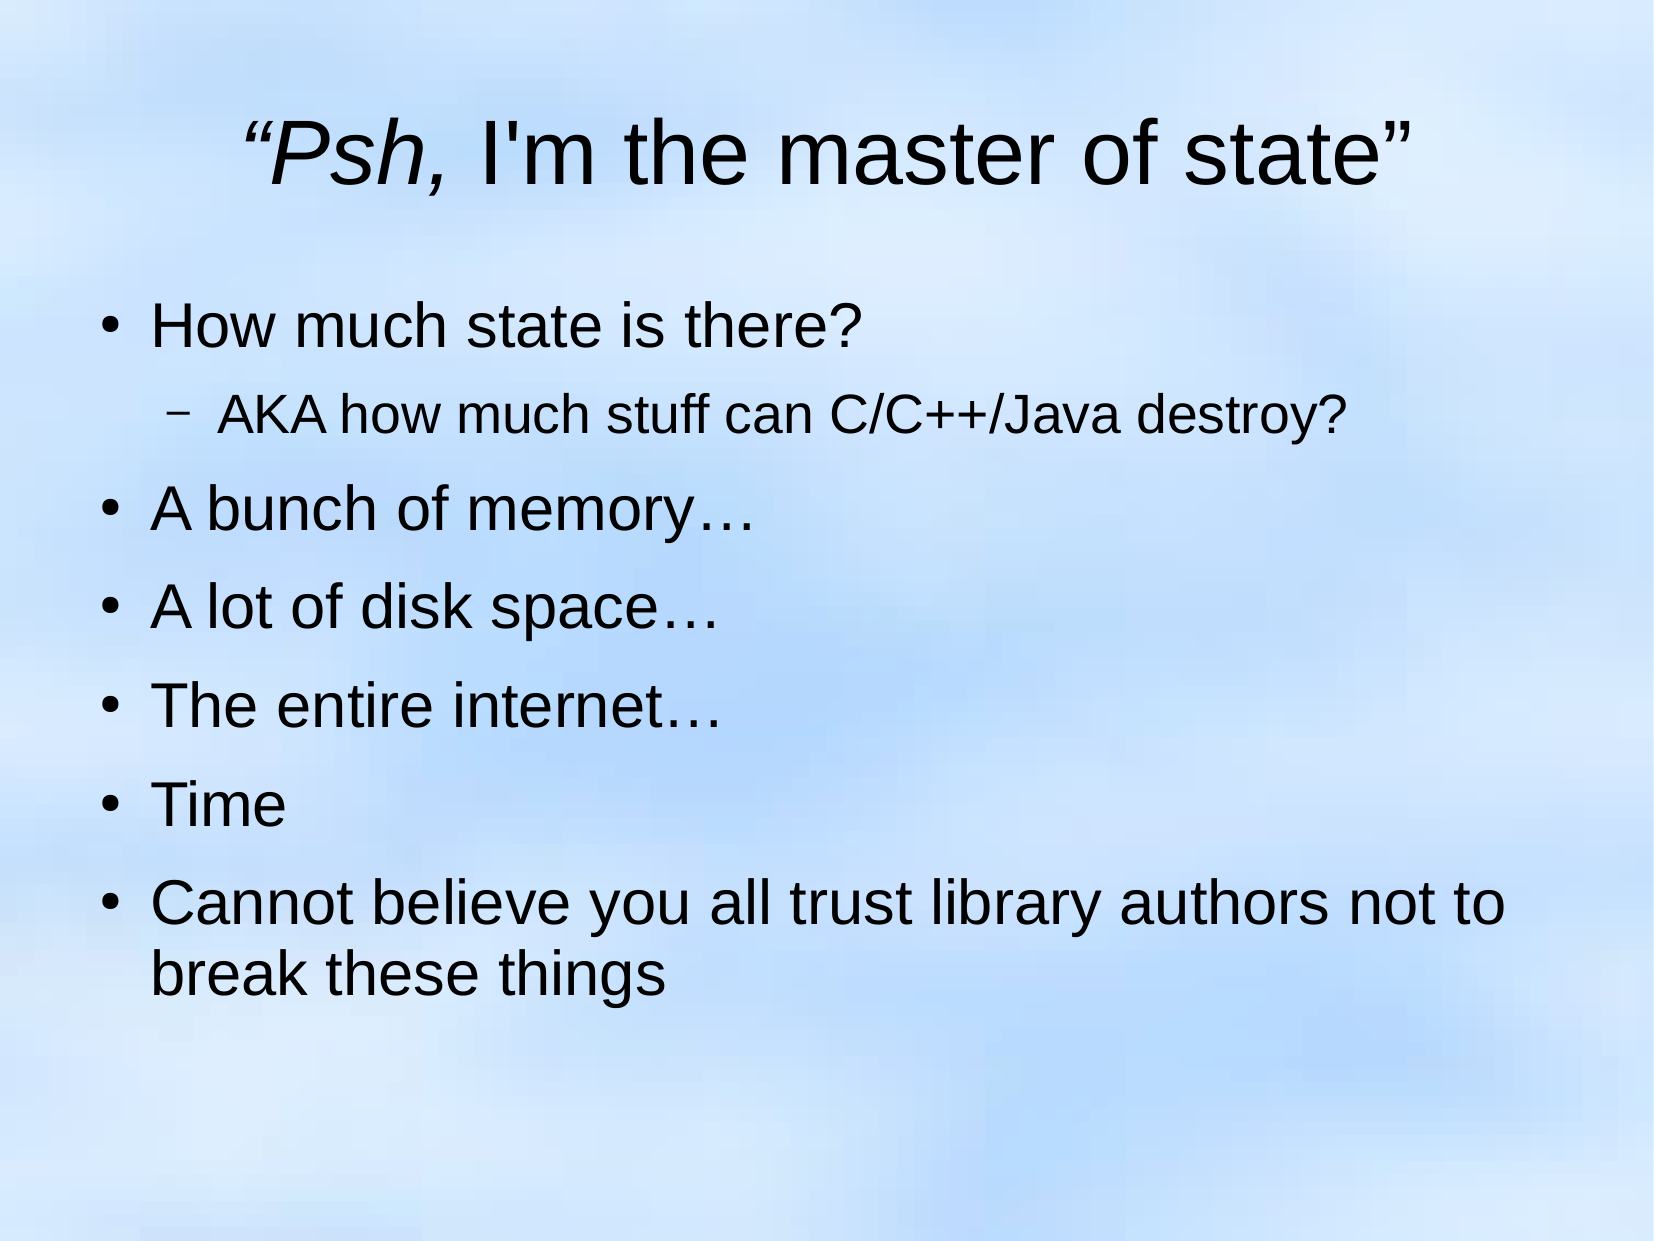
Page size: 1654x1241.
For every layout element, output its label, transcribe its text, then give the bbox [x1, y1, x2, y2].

picture [0, 0, 1654, 1241]
title “Psh, I'm the master of state” [82, 49, 1571, 257]
list How much state is there? AKA how much stuff can C/C++/Java destroy? A bunch of memory… A lot of disk space… The entire internet… Time Cannot believe you all trust library authors not to break these things [82, 290, 1571, 1010]
